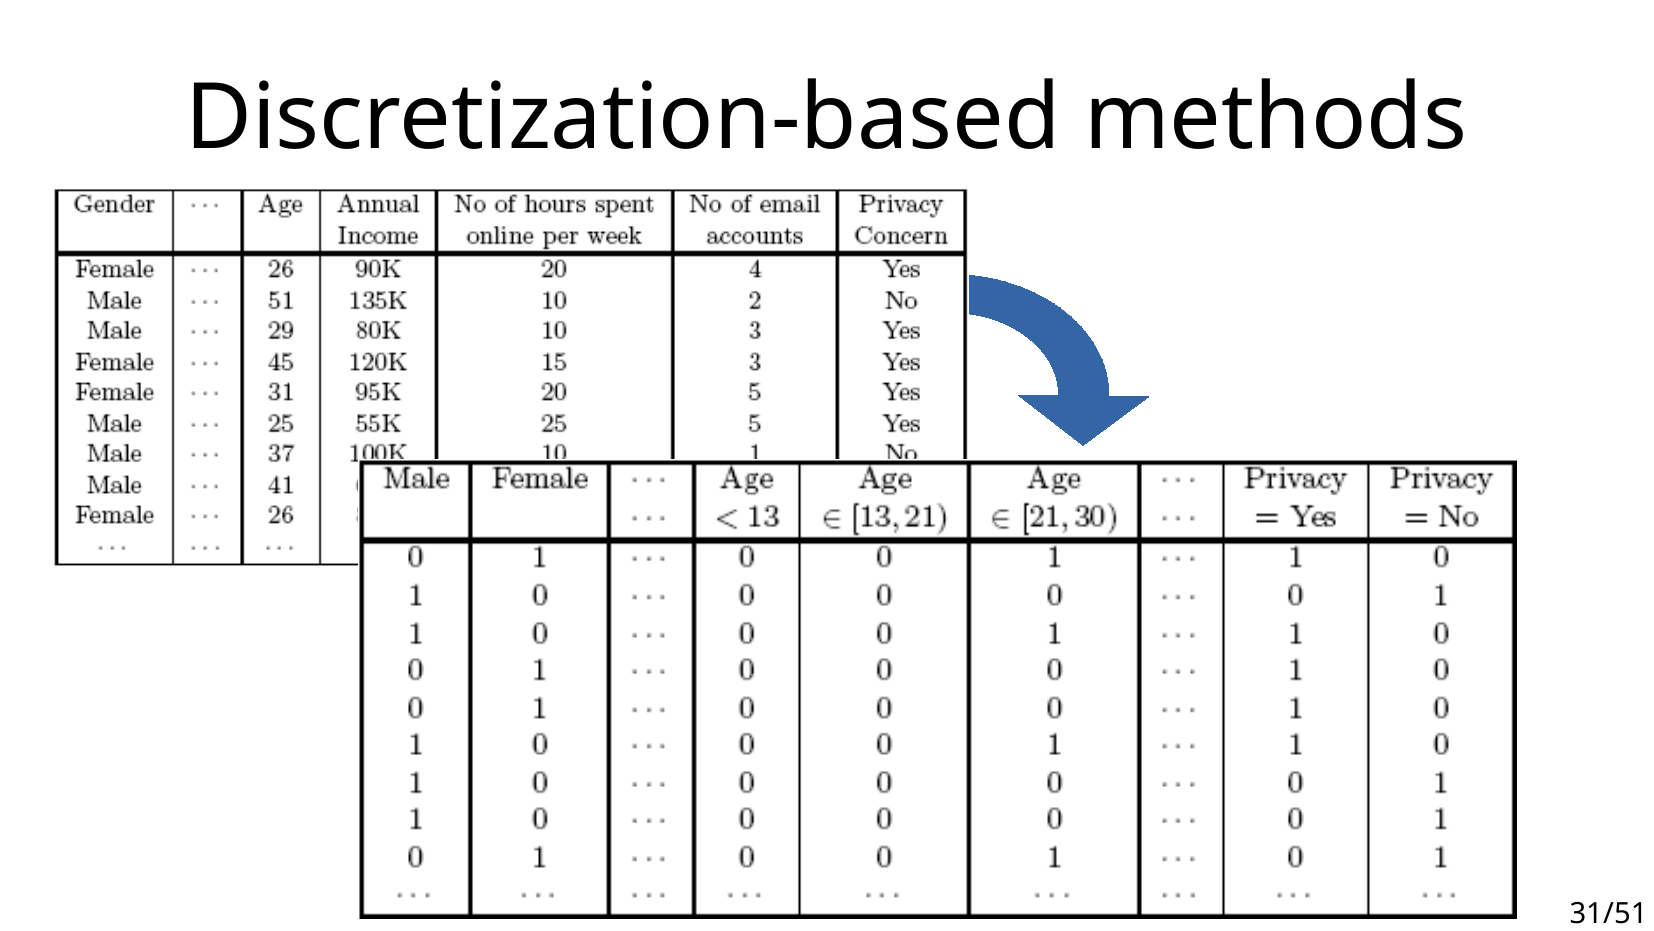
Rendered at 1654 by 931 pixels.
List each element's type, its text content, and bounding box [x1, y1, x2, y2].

picture [50, 181, 1517, 919]
title Discretization-based methods [82, 1, 1571, 226]
text_box [969, 275, 1149, 446]
